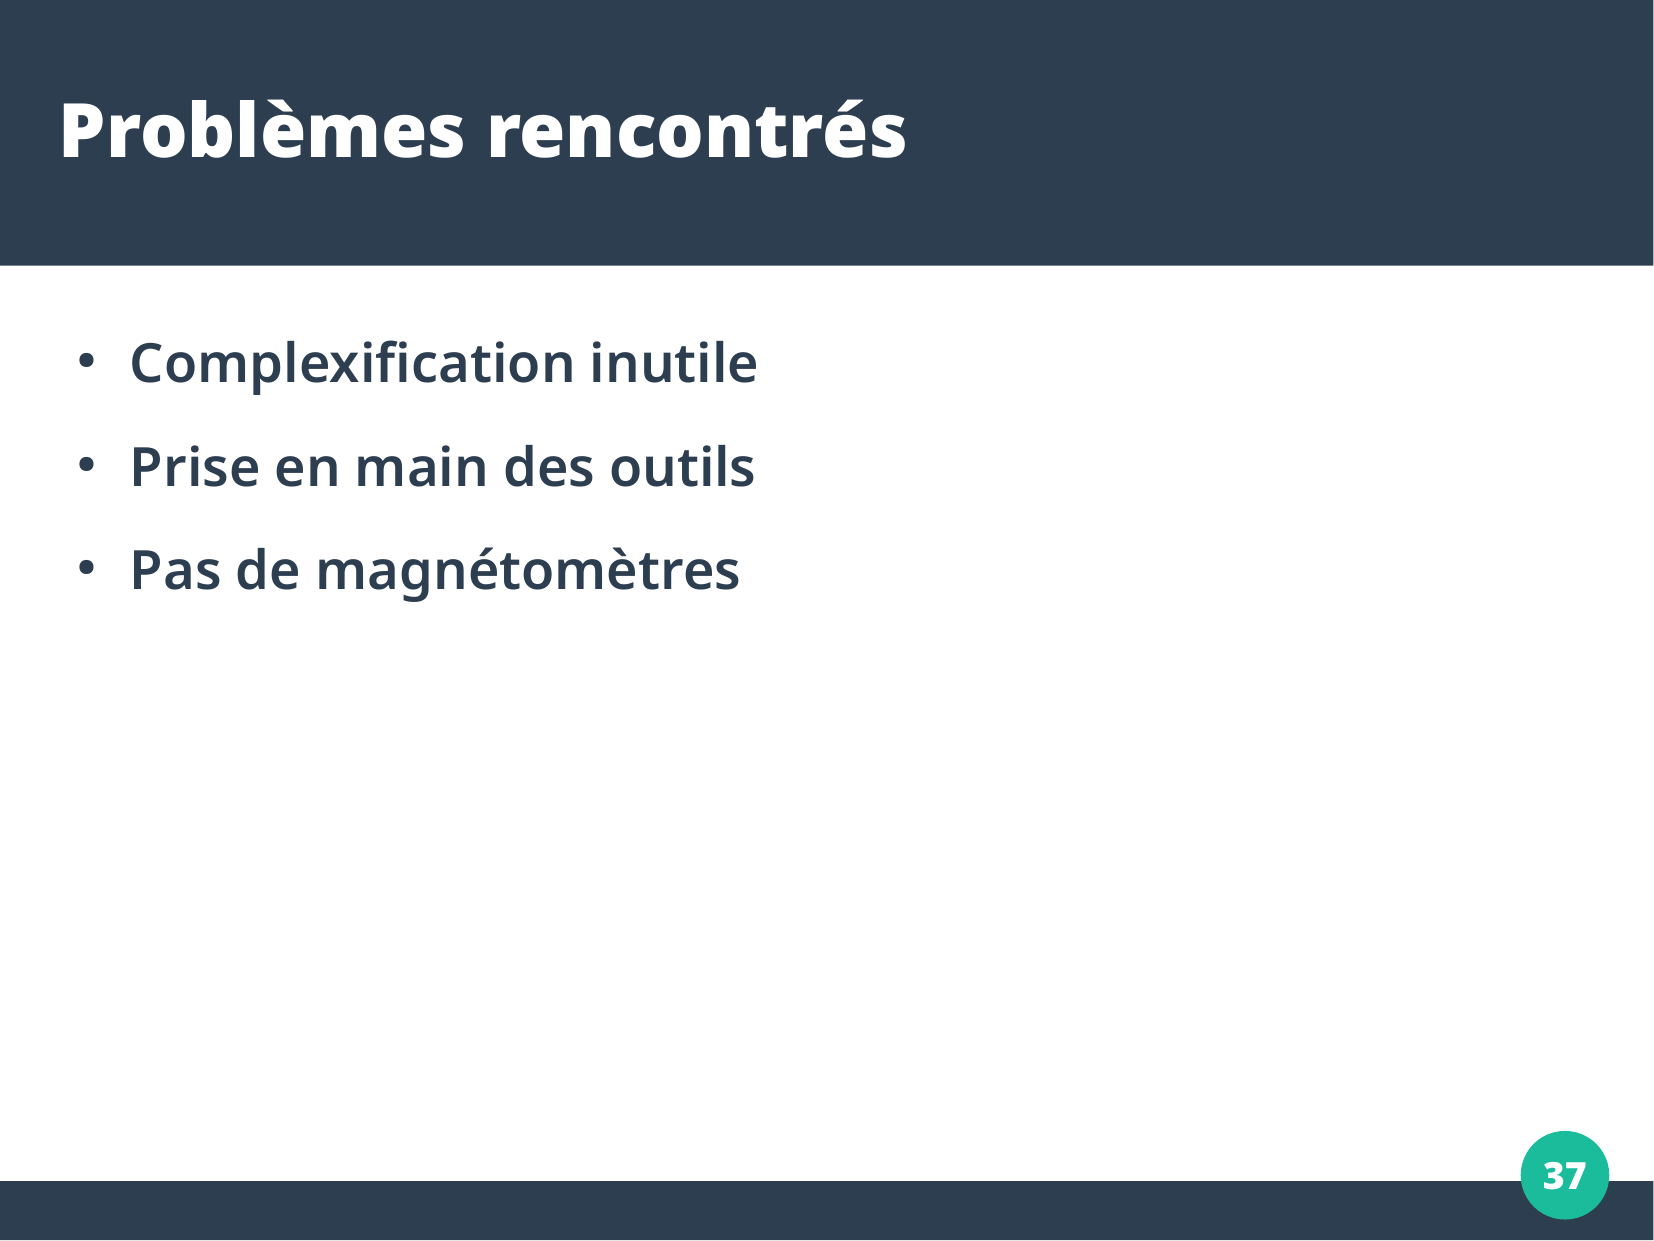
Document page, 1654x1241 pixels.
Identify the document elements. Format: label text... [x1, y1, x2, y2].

title Problèmes rencontrés [59, 49, 1595, 207]
list Complexification inutile Prise en main des outils Pas de magnétomètres [59, 324, 1595, 1152]
